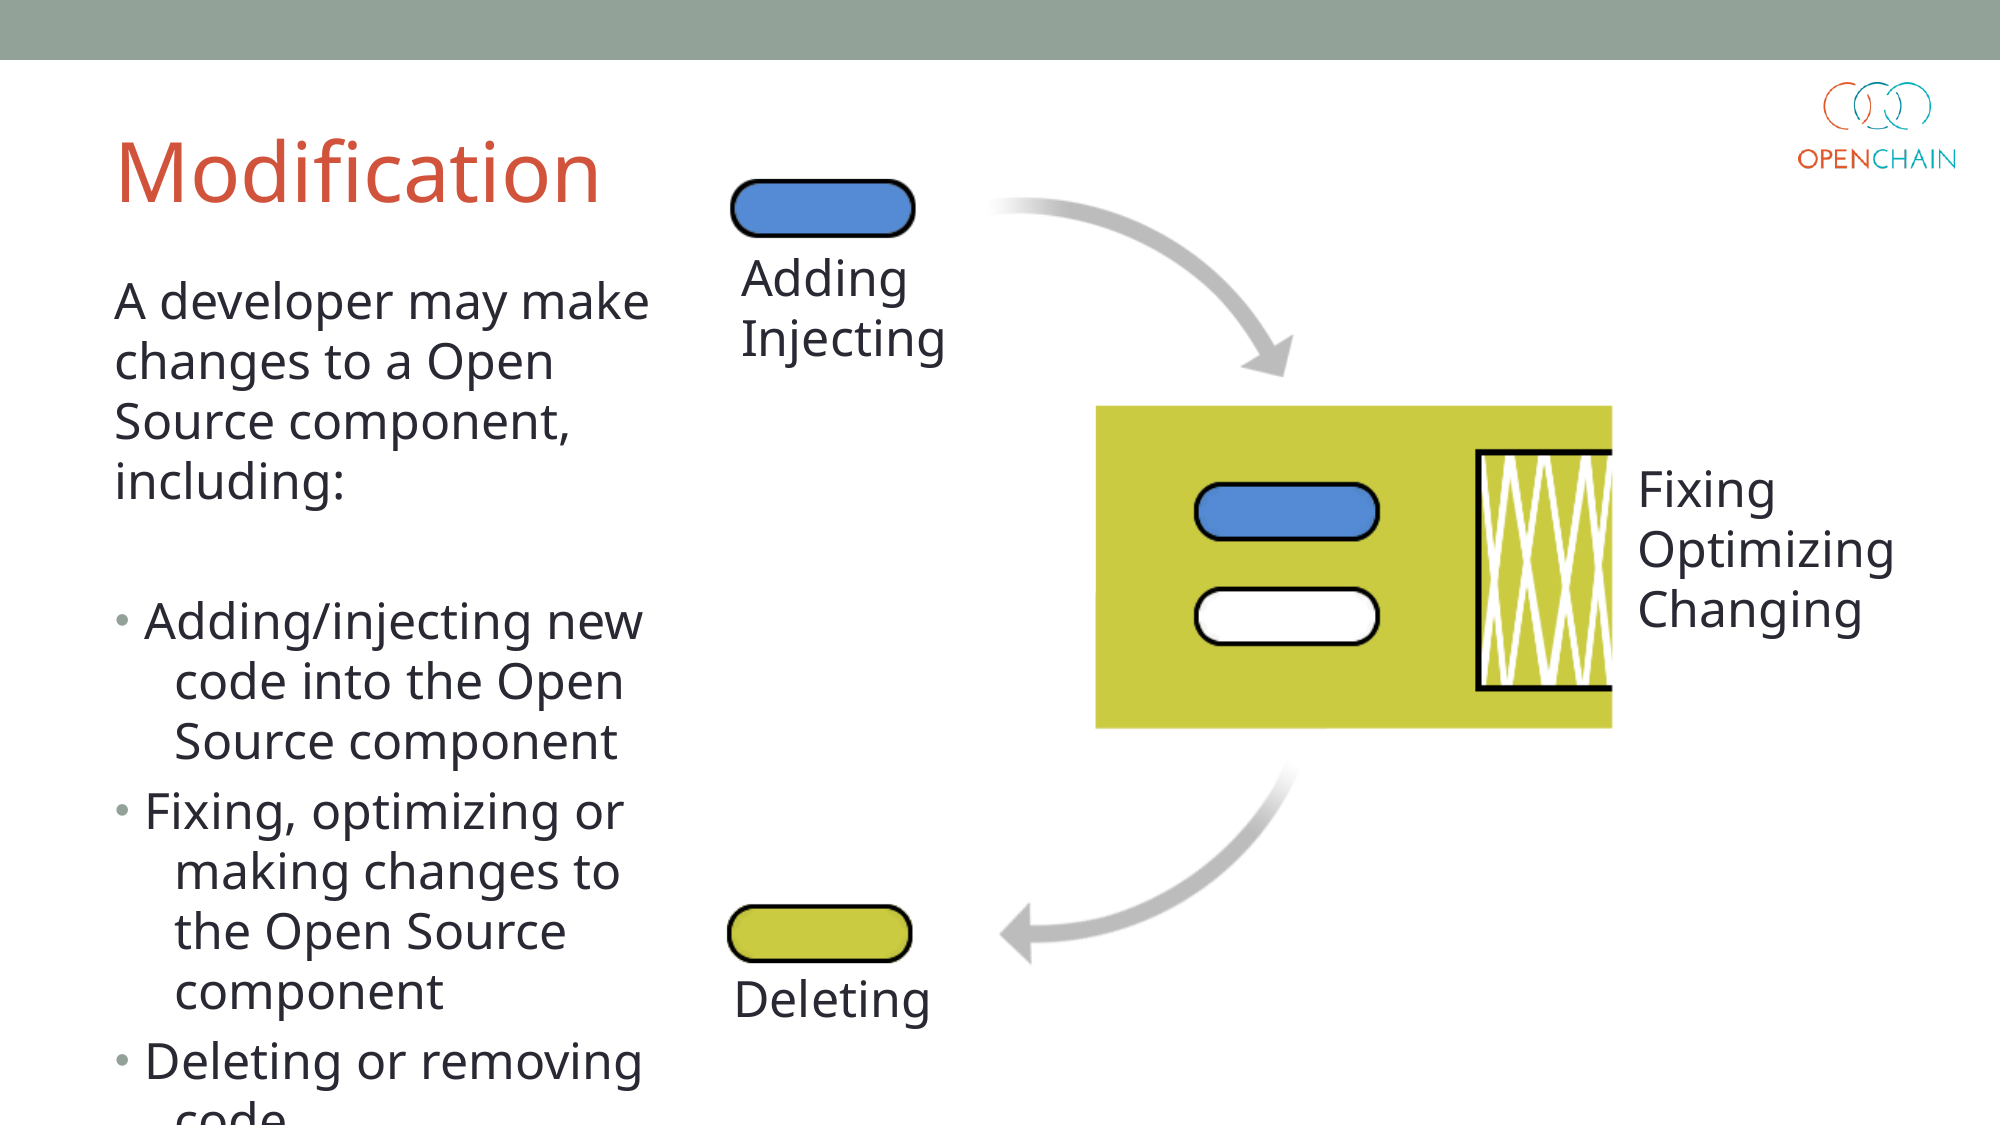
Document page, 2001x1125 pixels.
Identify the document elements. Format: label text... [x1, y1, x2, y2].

text_box Deleting [719, 960, 1037, 1036]
text_box Modification [1824, 88, 1900, 250]
text_box Modification [100, 88, 574, 250]
picture [574, 79, 1824, 1034]
text_box Fixing Optimizing Changing [1623, 450, 1926, 708]
text_box Adding Injecting [726, 239, 1012, 421]
text_box A developer may make changes to a Open Source component, including: Adding/injecting new code into the Open Source component Fixing, optimizing or making changes to the Open Source component Deleting or removing code [100, 262, 691, 1062]
